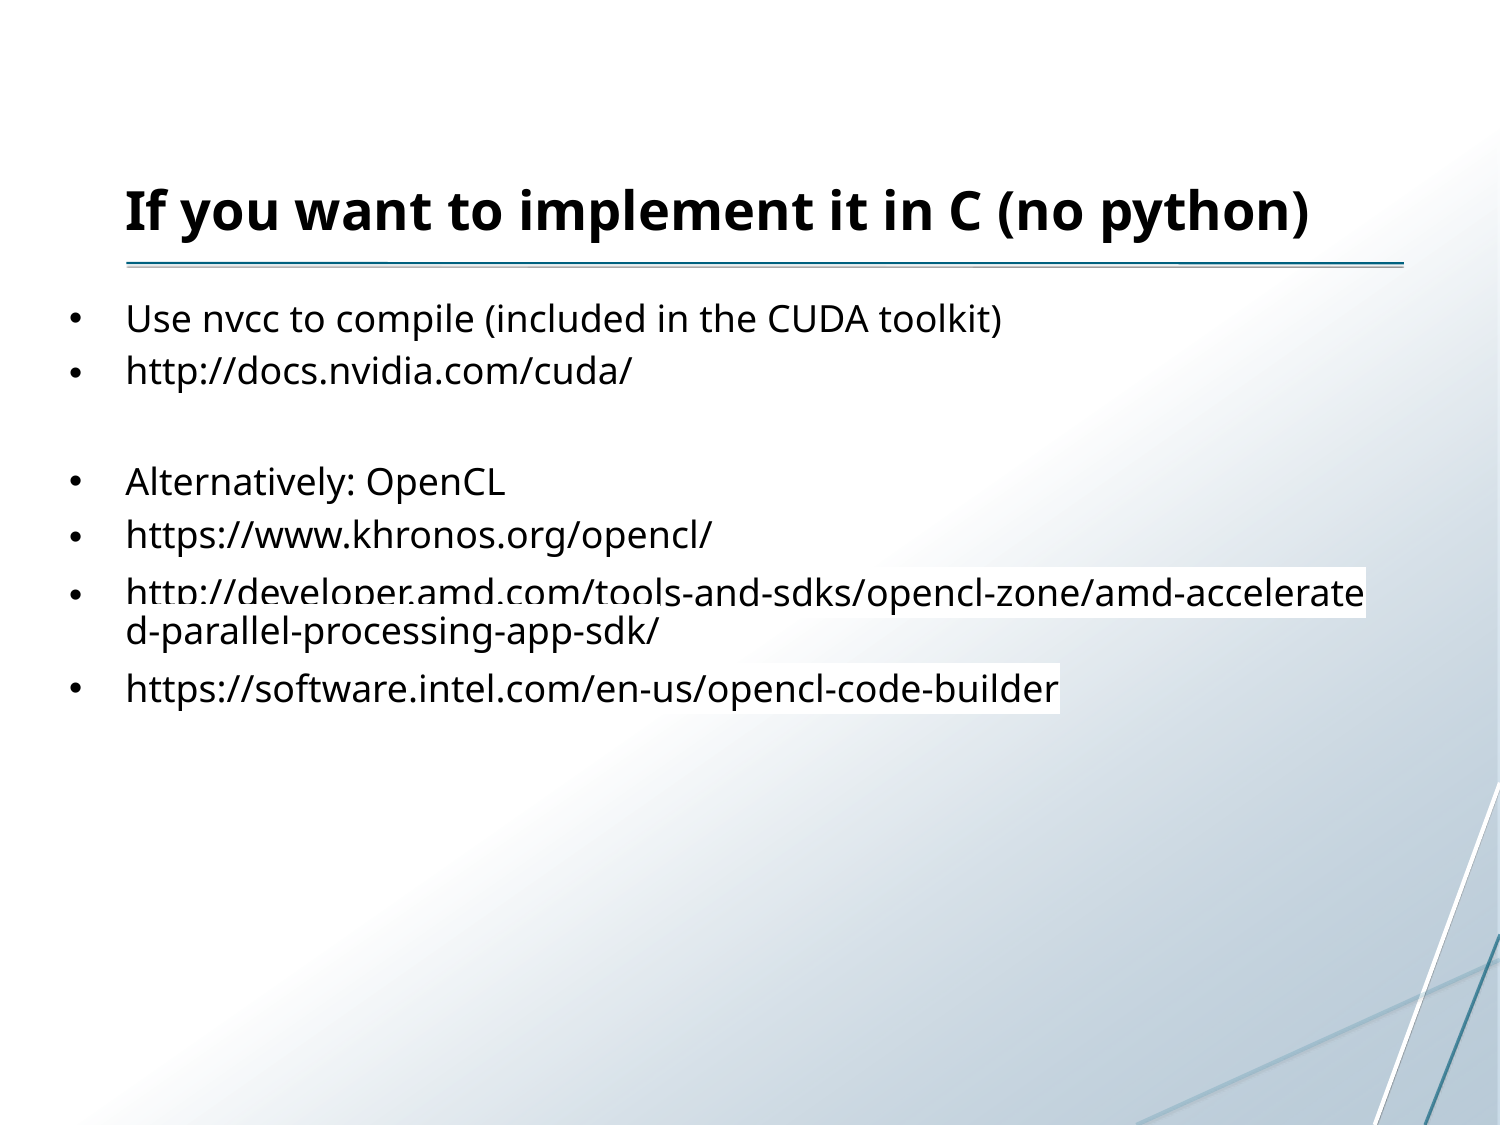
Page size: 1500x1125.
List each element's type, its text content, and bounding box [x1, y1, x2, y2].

list Use nvcc to compile (included in the CUDA toolkit) http://docs.nvidia.com/cuda/ Alternatively: OpenCL https://www.khronos.org/opencl/ http://developer.amd.com/tools-and-sdks/opencl-zone/amd-accelerated-parallel-processing-app-sdk/ https://software.intel.com/en-us/opencl-code-builder [54, 287, 1404, 1005]
title If you want to implement it in C (no python) [109, 49, 1403, 249]
